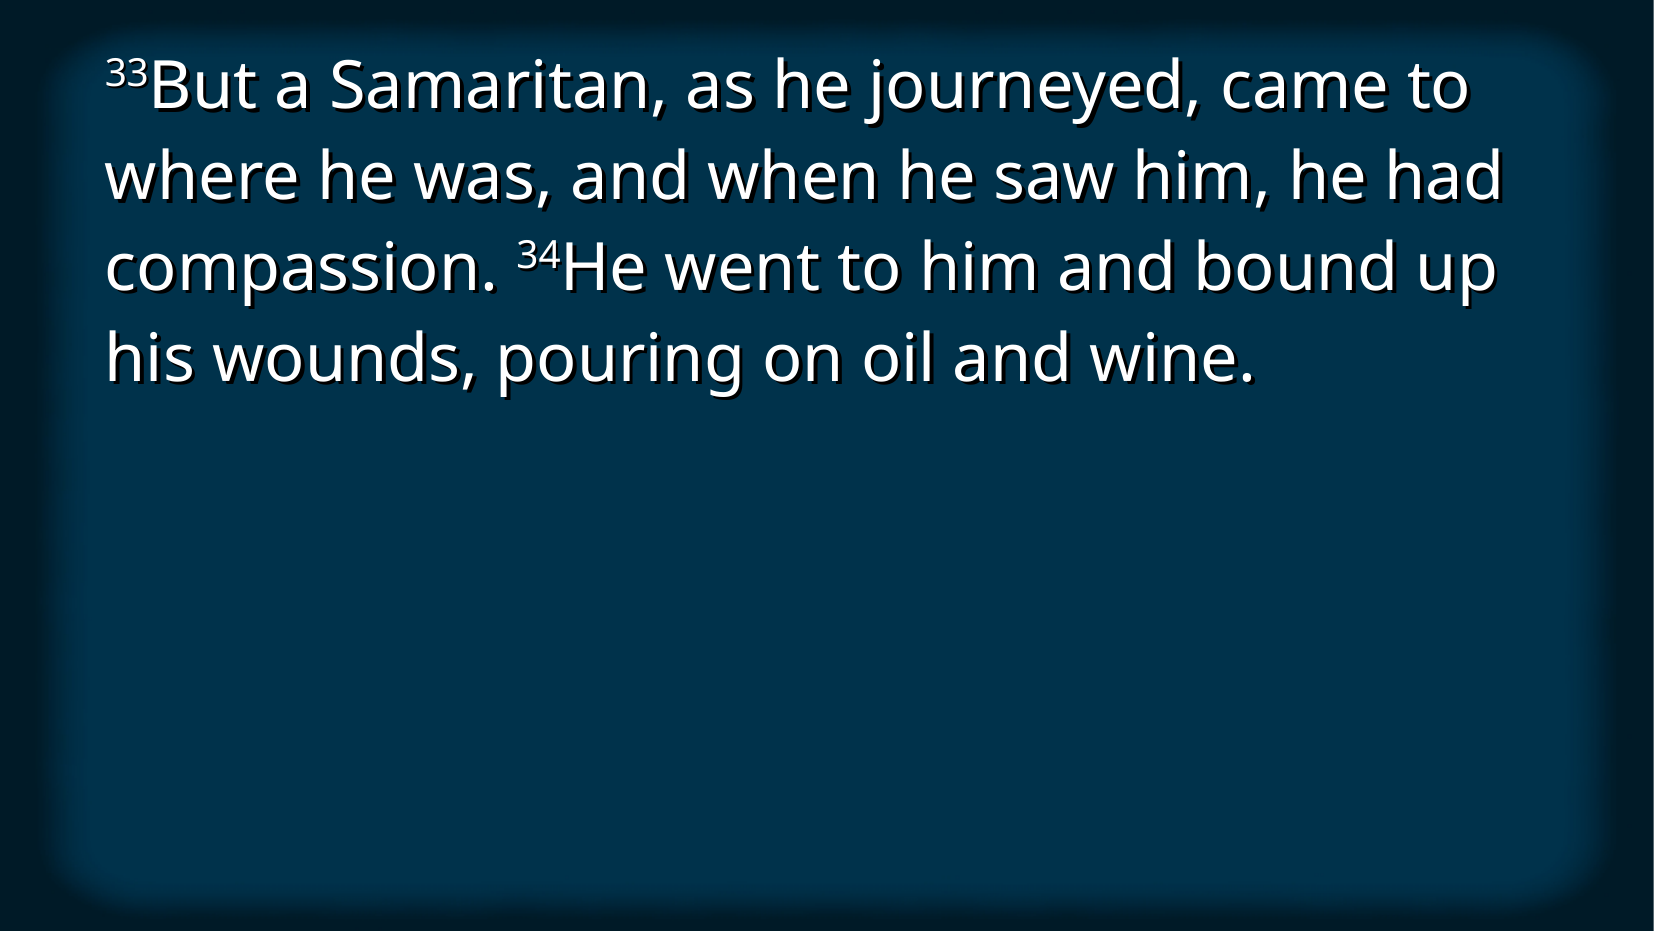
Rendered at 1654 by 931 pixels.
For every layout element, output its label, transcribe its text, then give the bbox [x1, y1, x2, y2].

picture [0, 0, 1654, 931]
text_box 33But a Samaritan, as he journeyed, came to where he was, and when he saw him, he had compassion. 34He went to him and bound up his wounds, pouring on oil and wine. [90, 30, 1576, 406]
